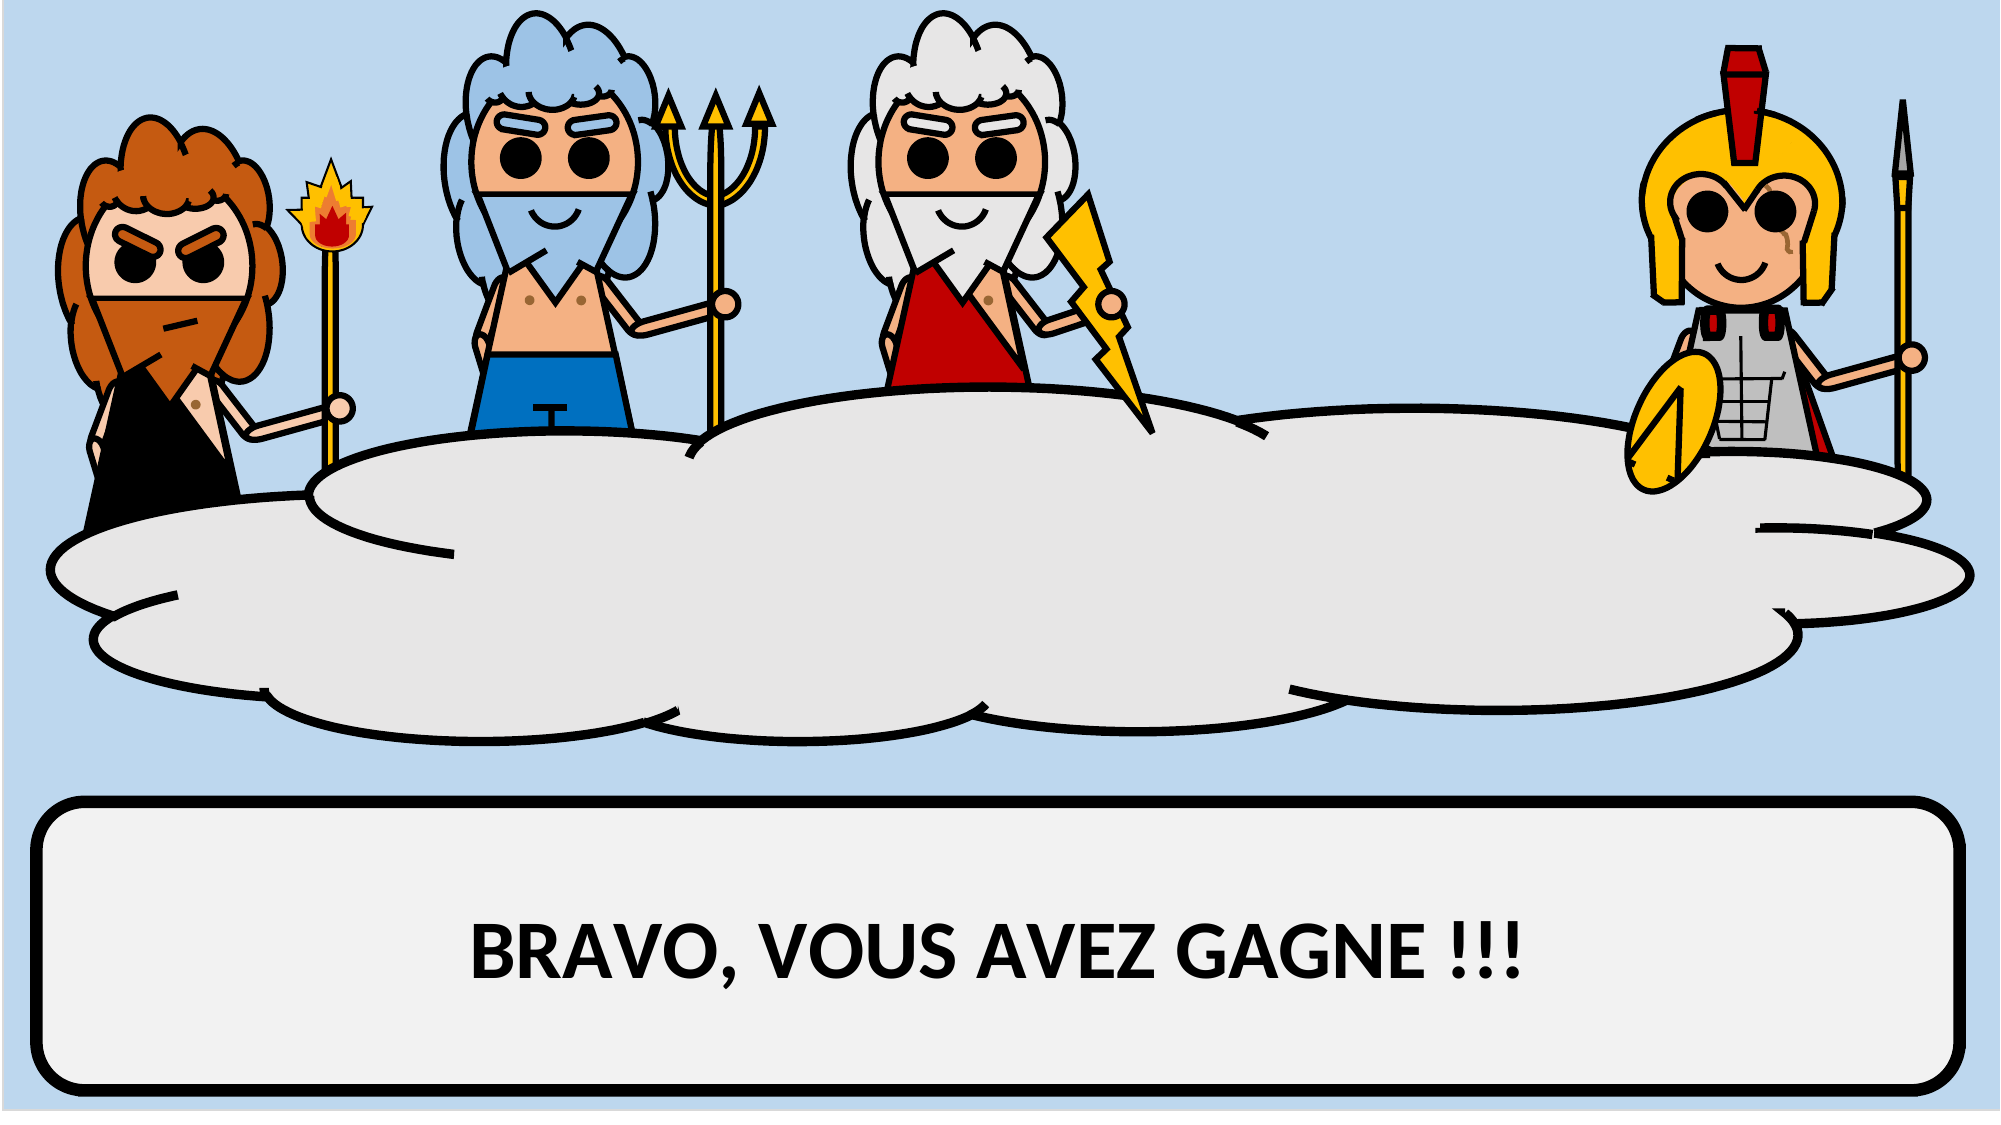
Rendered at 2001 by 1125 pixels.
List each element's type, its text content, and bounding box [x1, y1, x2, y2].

text_box [3, 0, 2000, 1110]
text_box BRAVO, VOUS AVEZ GAGNE !!! [367, 888, 1629, 1005]
